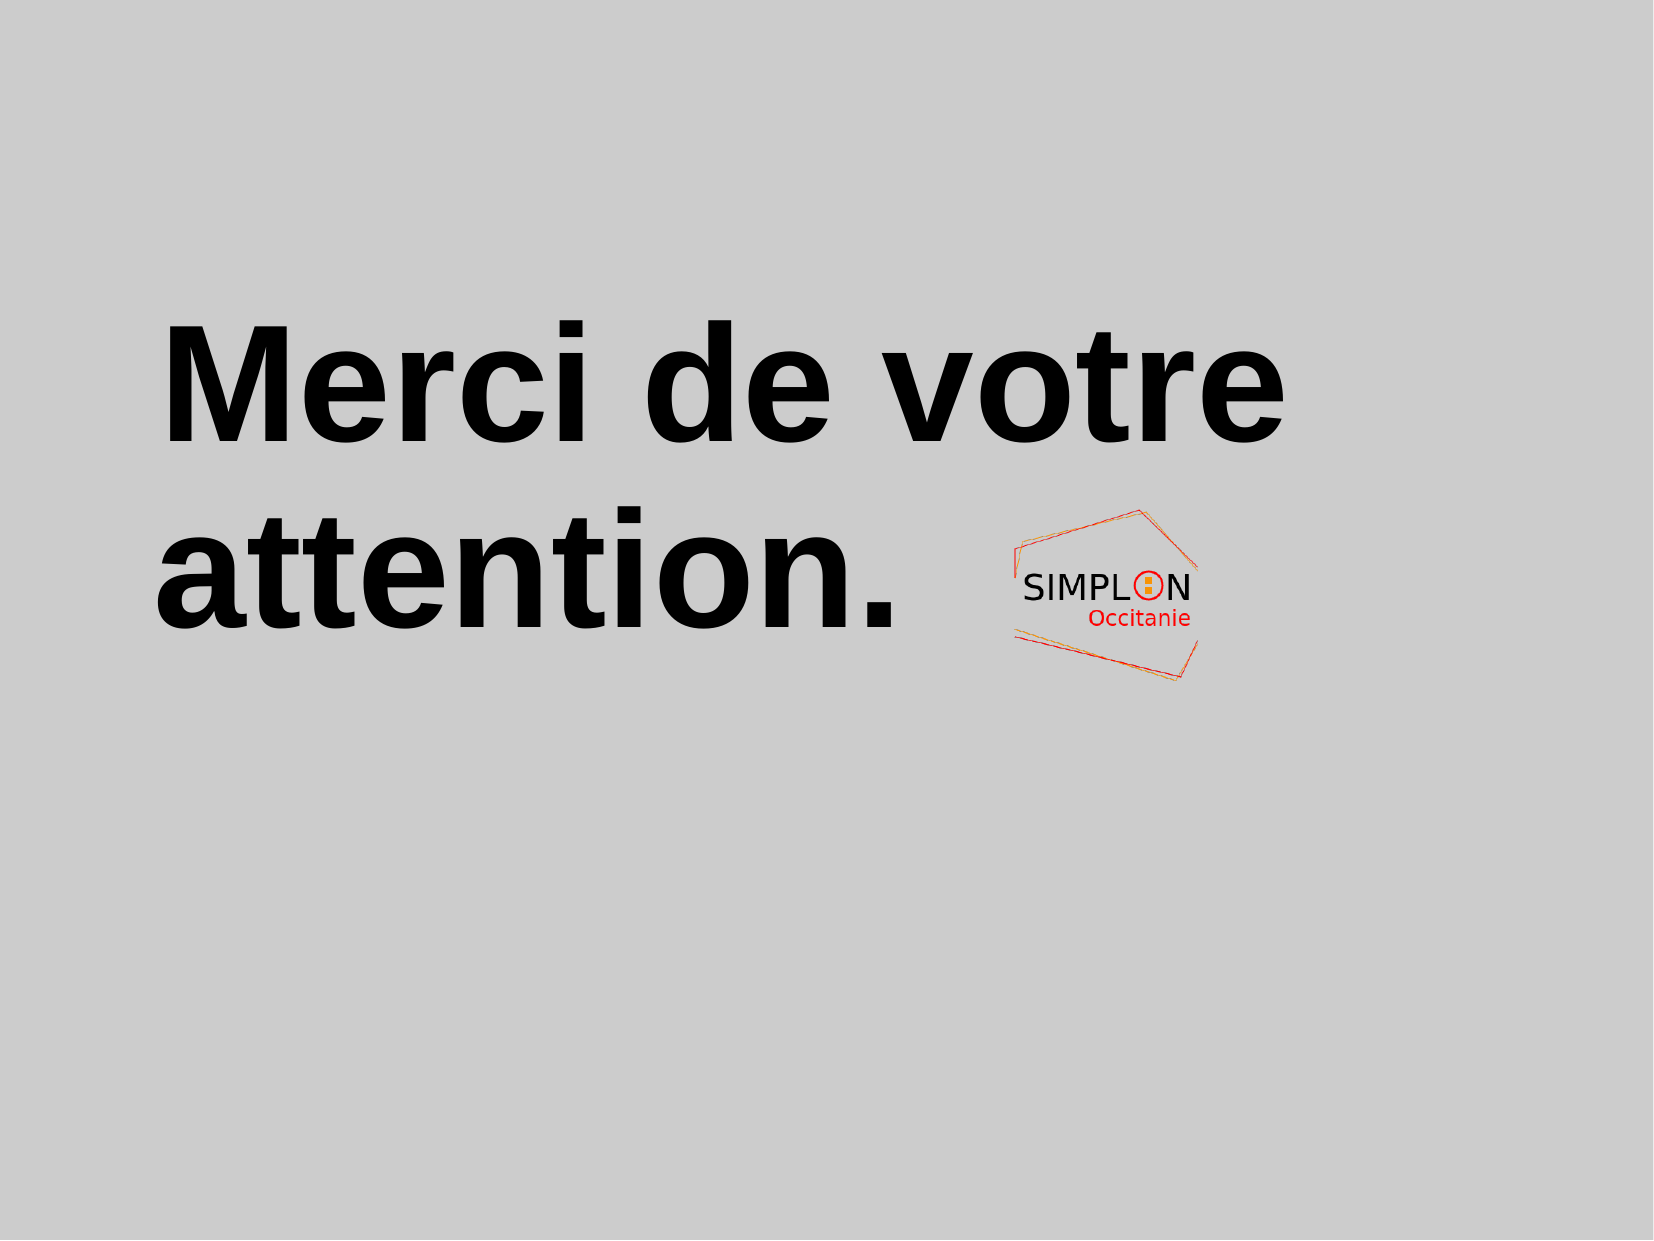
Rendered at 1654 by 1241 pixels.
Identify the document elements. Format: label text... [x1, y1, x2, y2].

picture [1014, 509, 1198, 681]
list Merci de votre attention. [82, 290, 1571, 1010]
